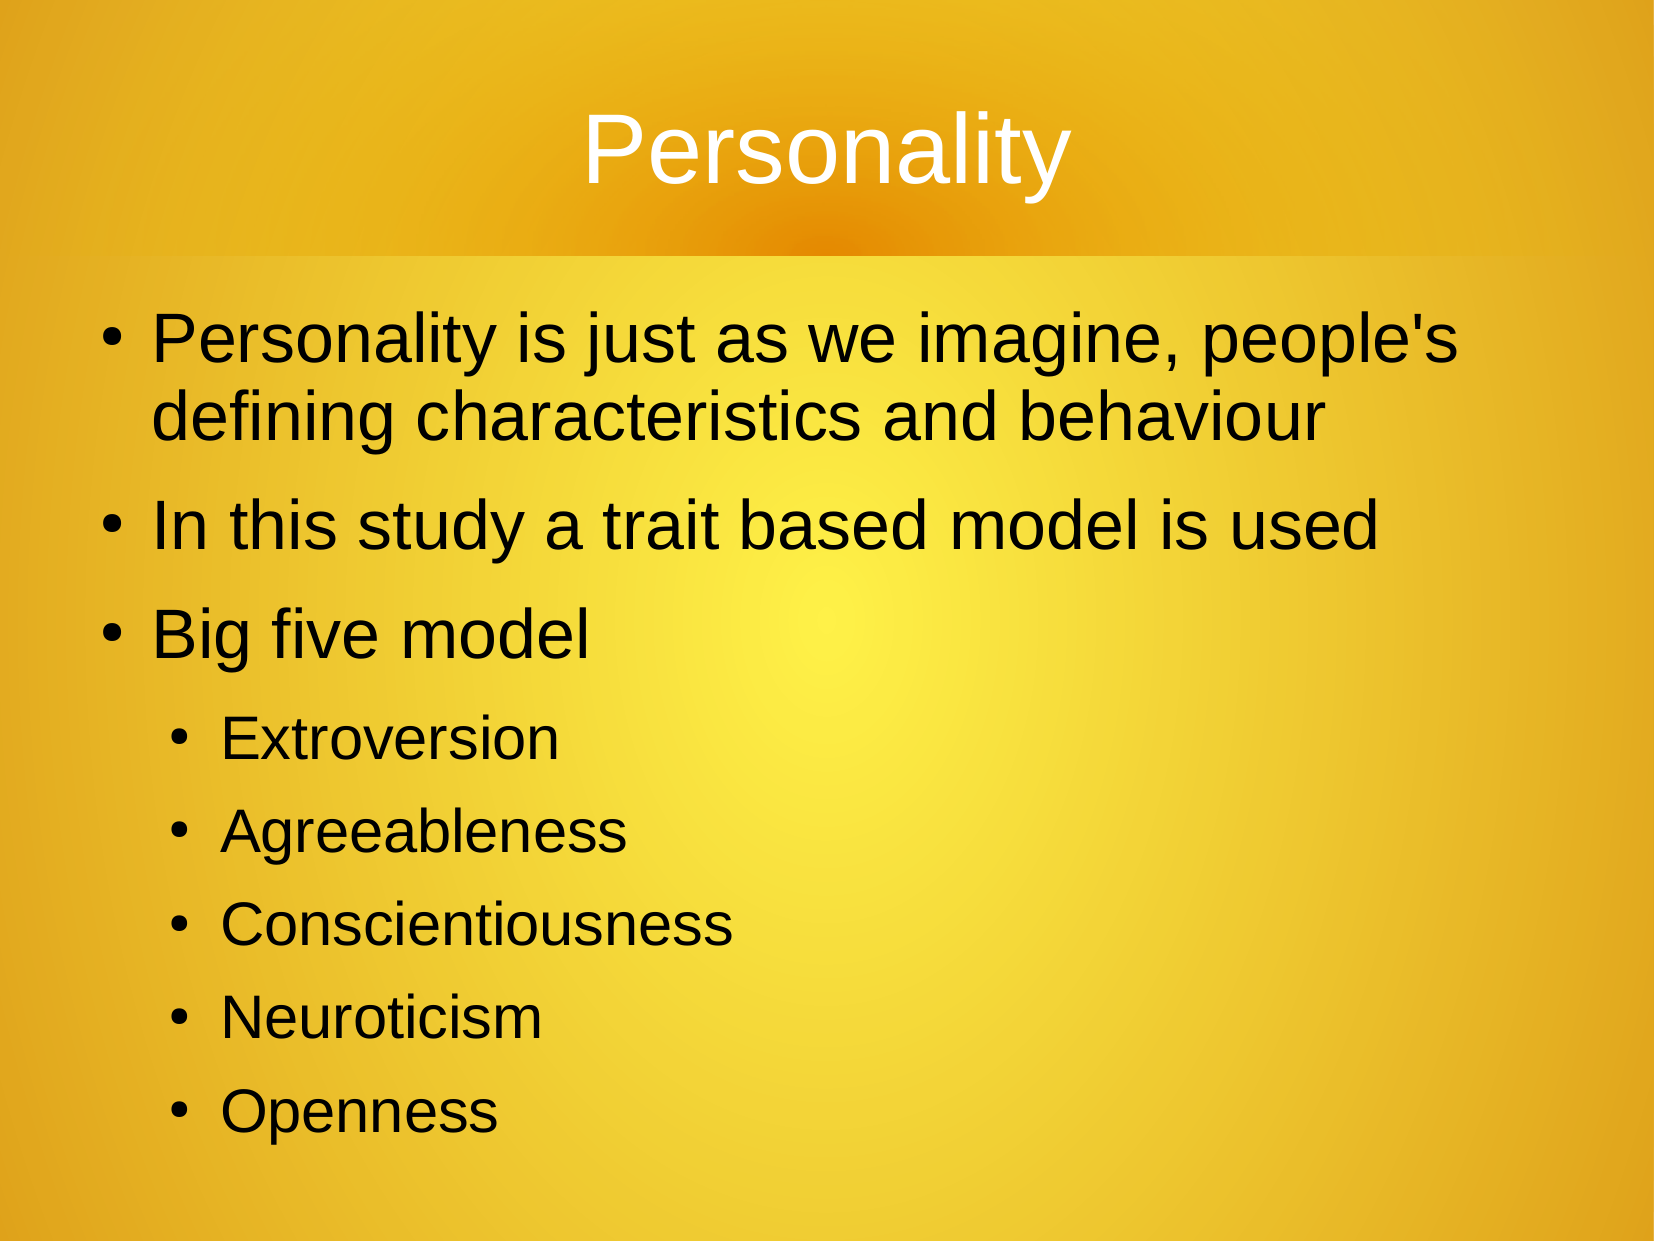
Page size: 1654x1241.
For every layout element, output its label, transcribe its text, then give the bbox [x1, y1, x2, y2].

title Personality [82, 47, 1571, 252]
list Personality is just as we imagine, people's defining characteristics and behaviour In this study a trait based model is used Big five model Extroversion Agreeableness Conscientiousness Neuroticism Openness [82, 299, 1571, 1146]
